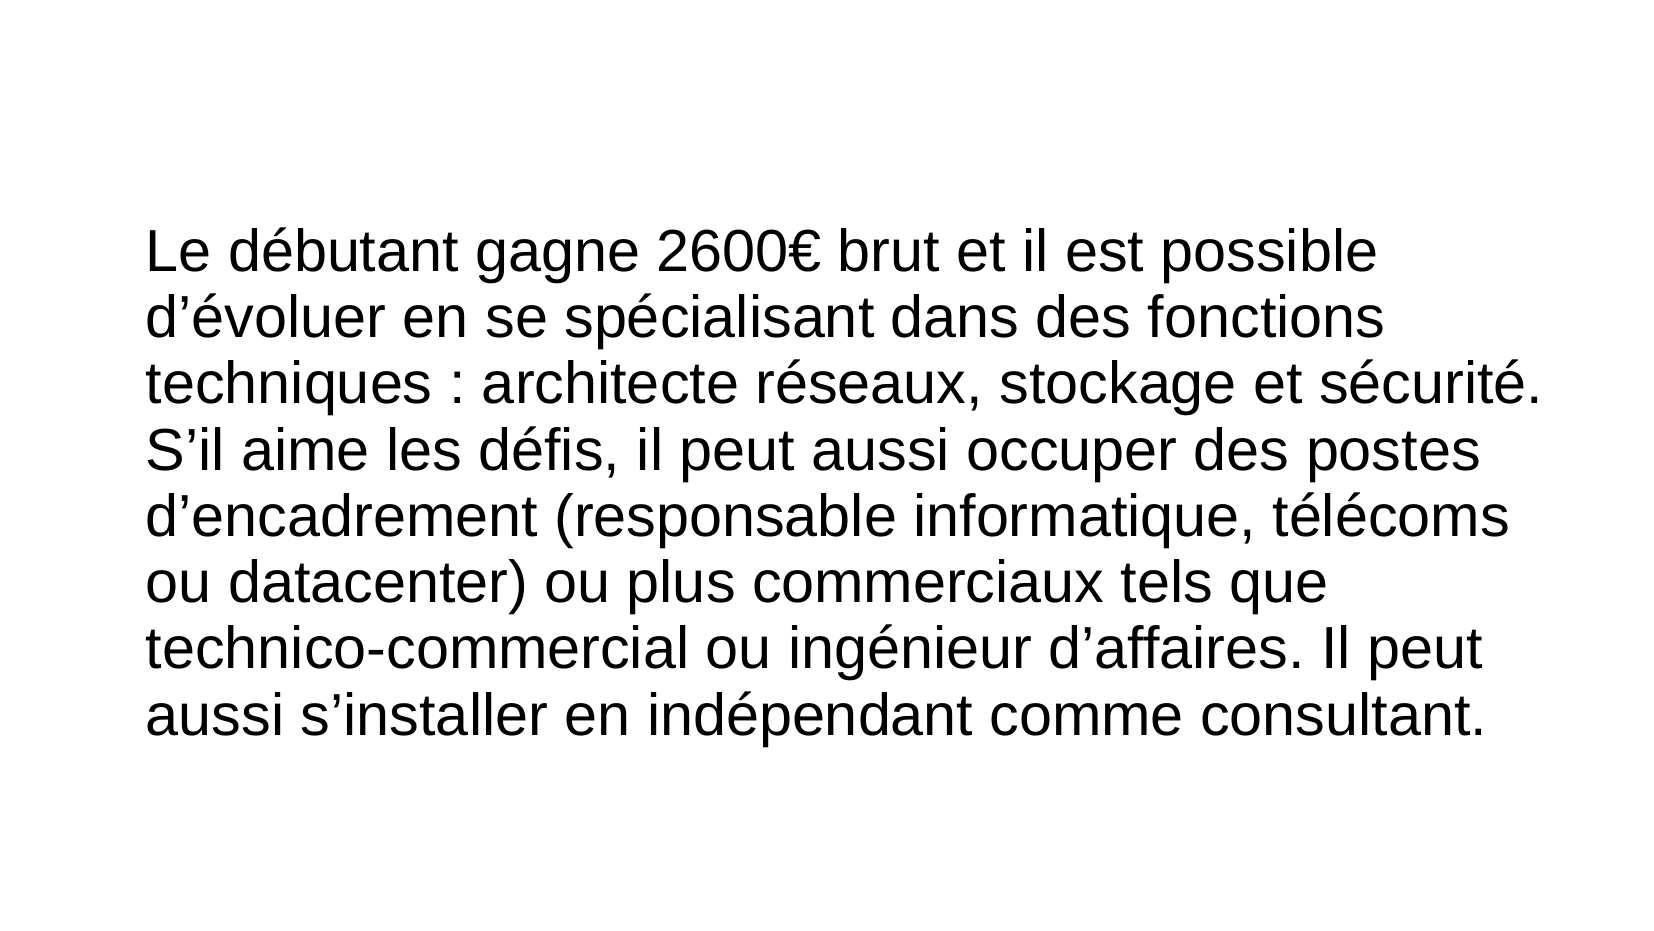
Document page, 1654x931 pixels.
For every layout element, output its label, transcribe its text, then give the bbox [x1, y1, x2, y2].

list Le débutant gagne 2600€ brut et il est possible d’évoluer en se spécialisant dans des fonctions techniques : architecte réseaux, stockage et sécurité. S’il aime les défis, il peut aussi occuper des postes d’encadrement (responsable informatique, télécoms ou datacenter) ou plus commerciaux tels que technico-commercial ou ingénieur d’affaires. Il peut aussi s’installer en indépendant comme consultant. [82, 217, 1571, 758]
